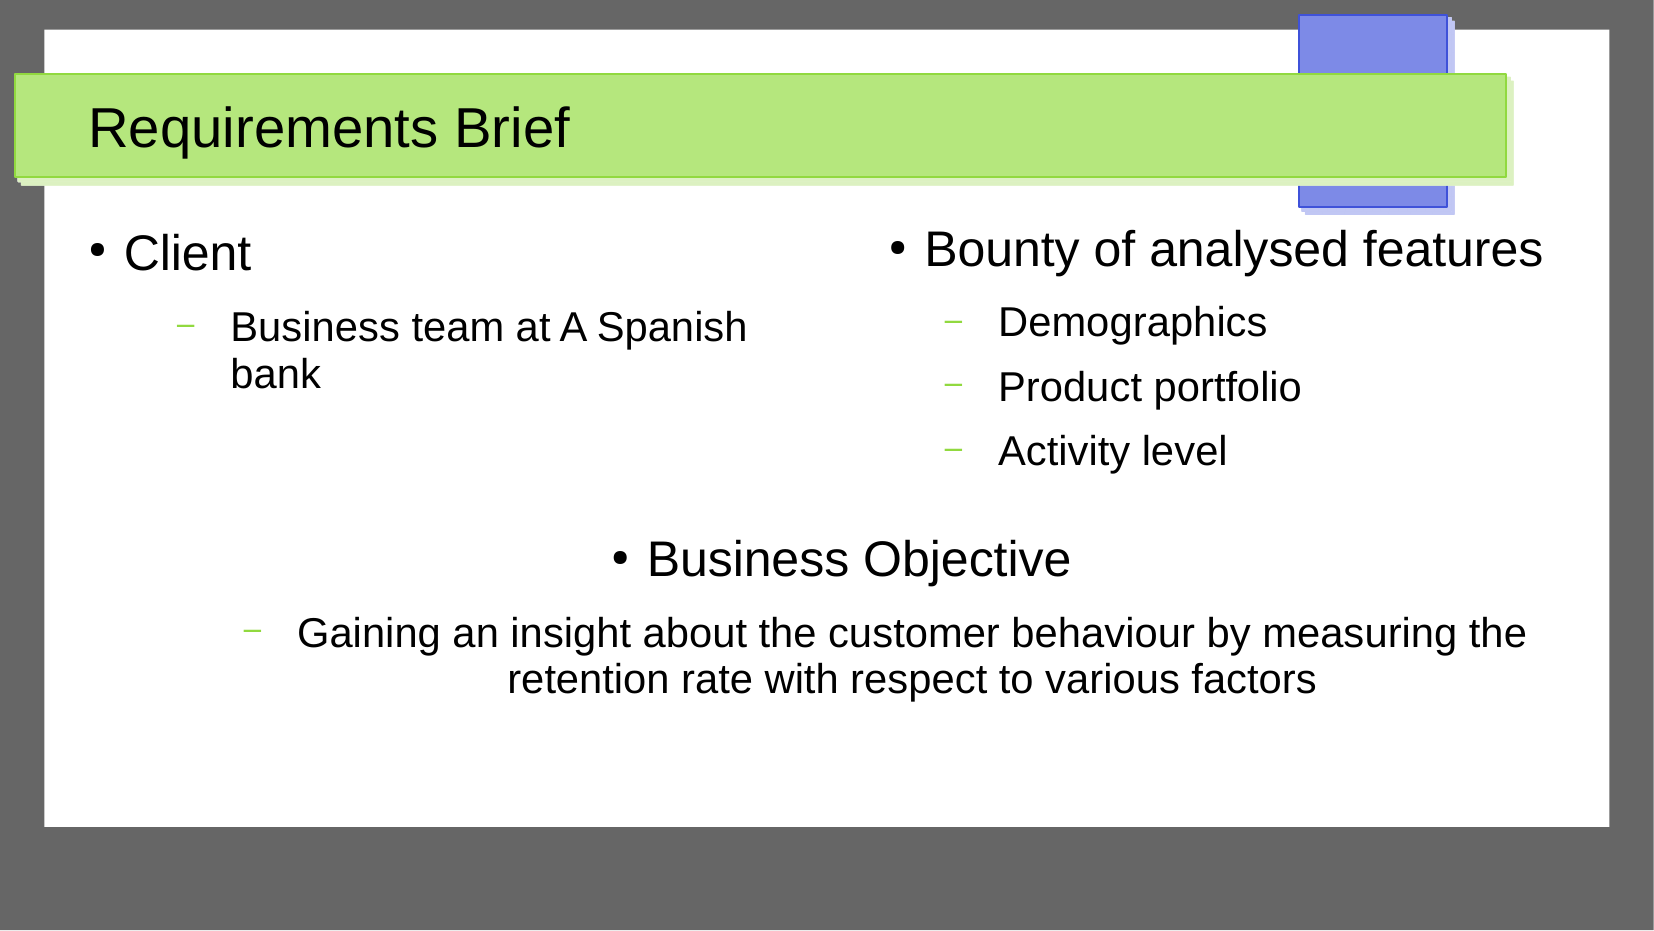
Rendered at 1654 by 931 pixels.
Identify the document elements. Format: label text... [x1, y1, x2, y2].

list Client Business team at A Spanish bank [88, 221, 809, 504]
list Business Objective Gaining an insight about the customer behaviour by measuring the retention rate with respect to various factors [88, 531, 1595, 798]
title Requirements Brief [88, 75, 1506, 180]
list Bounty of analysed features Demographics Product portfolio Activity level [856, 221, 1577, 532]
